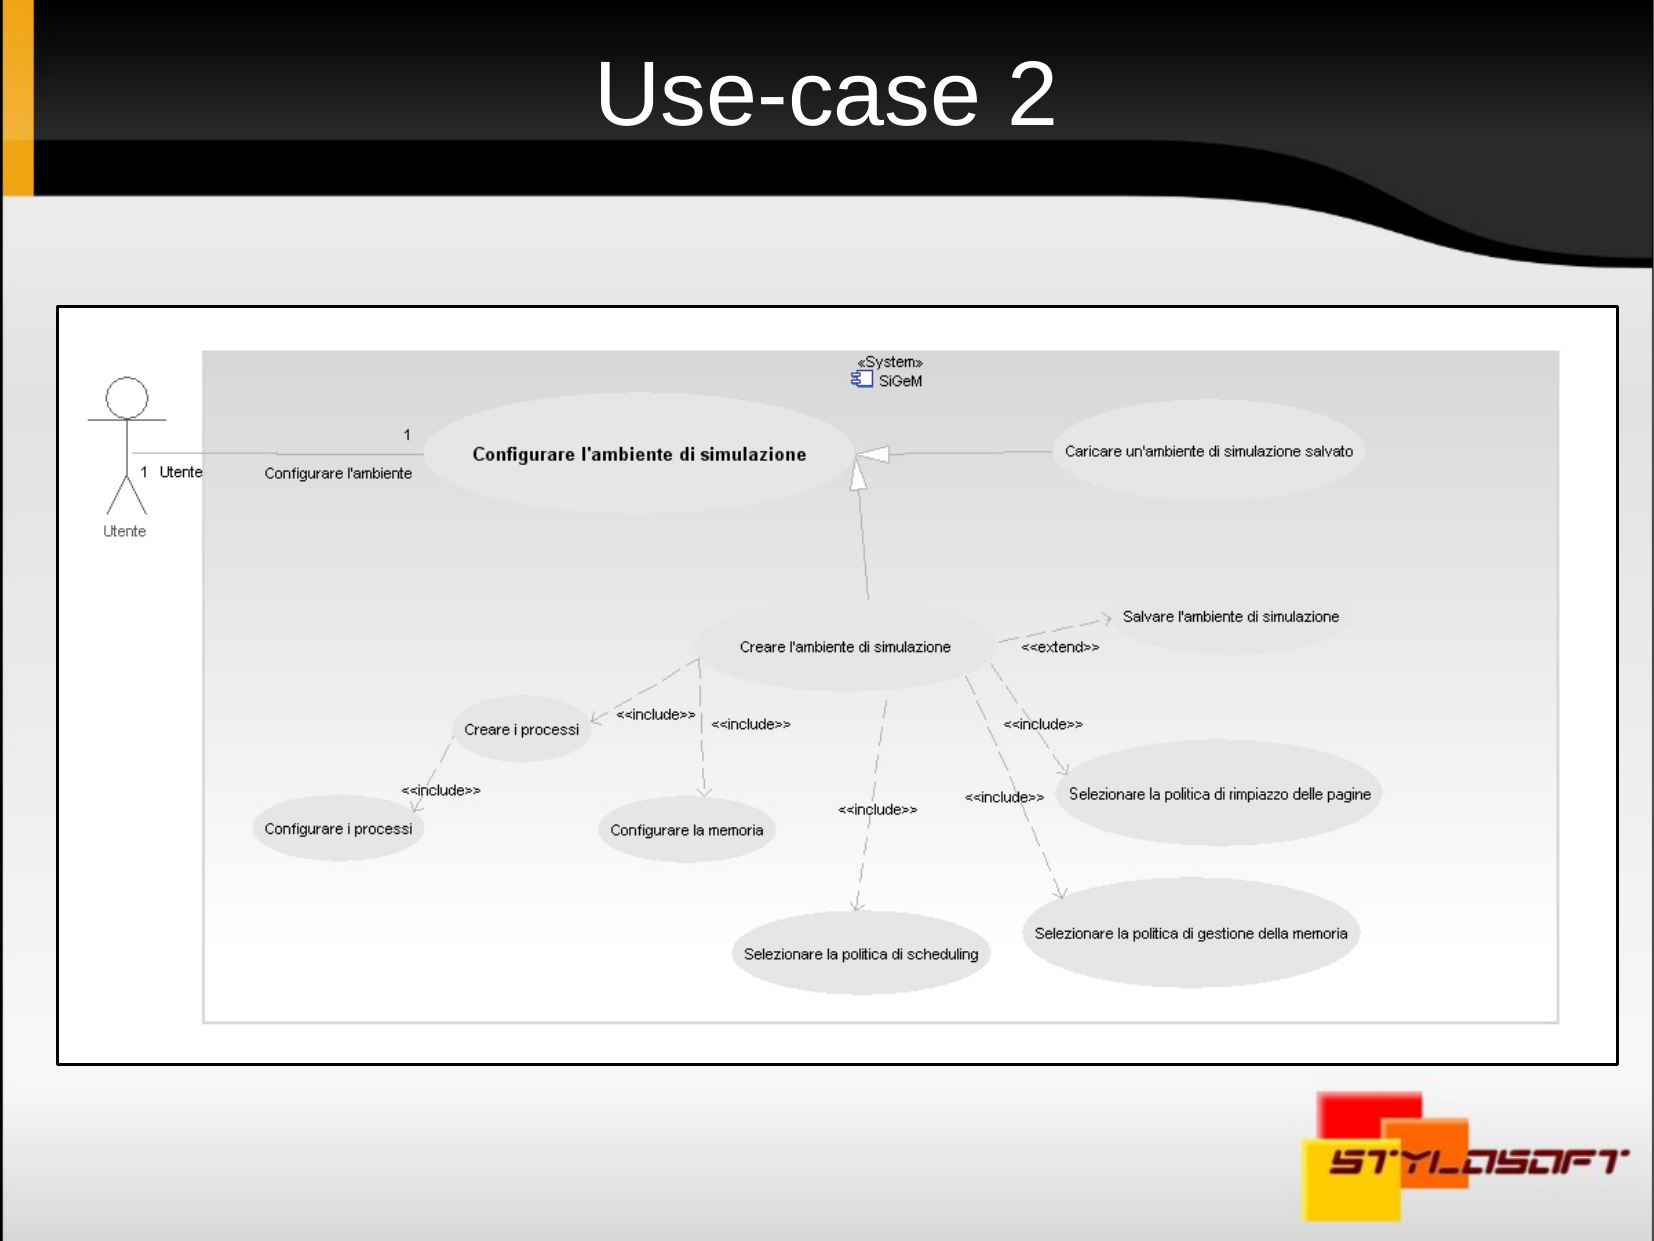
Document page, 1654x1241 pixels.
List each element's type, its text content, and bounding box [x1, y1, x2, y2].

title Use-case 2 [82, 0, 1571, 191]
picture [0, 0, 1654, 1241]
